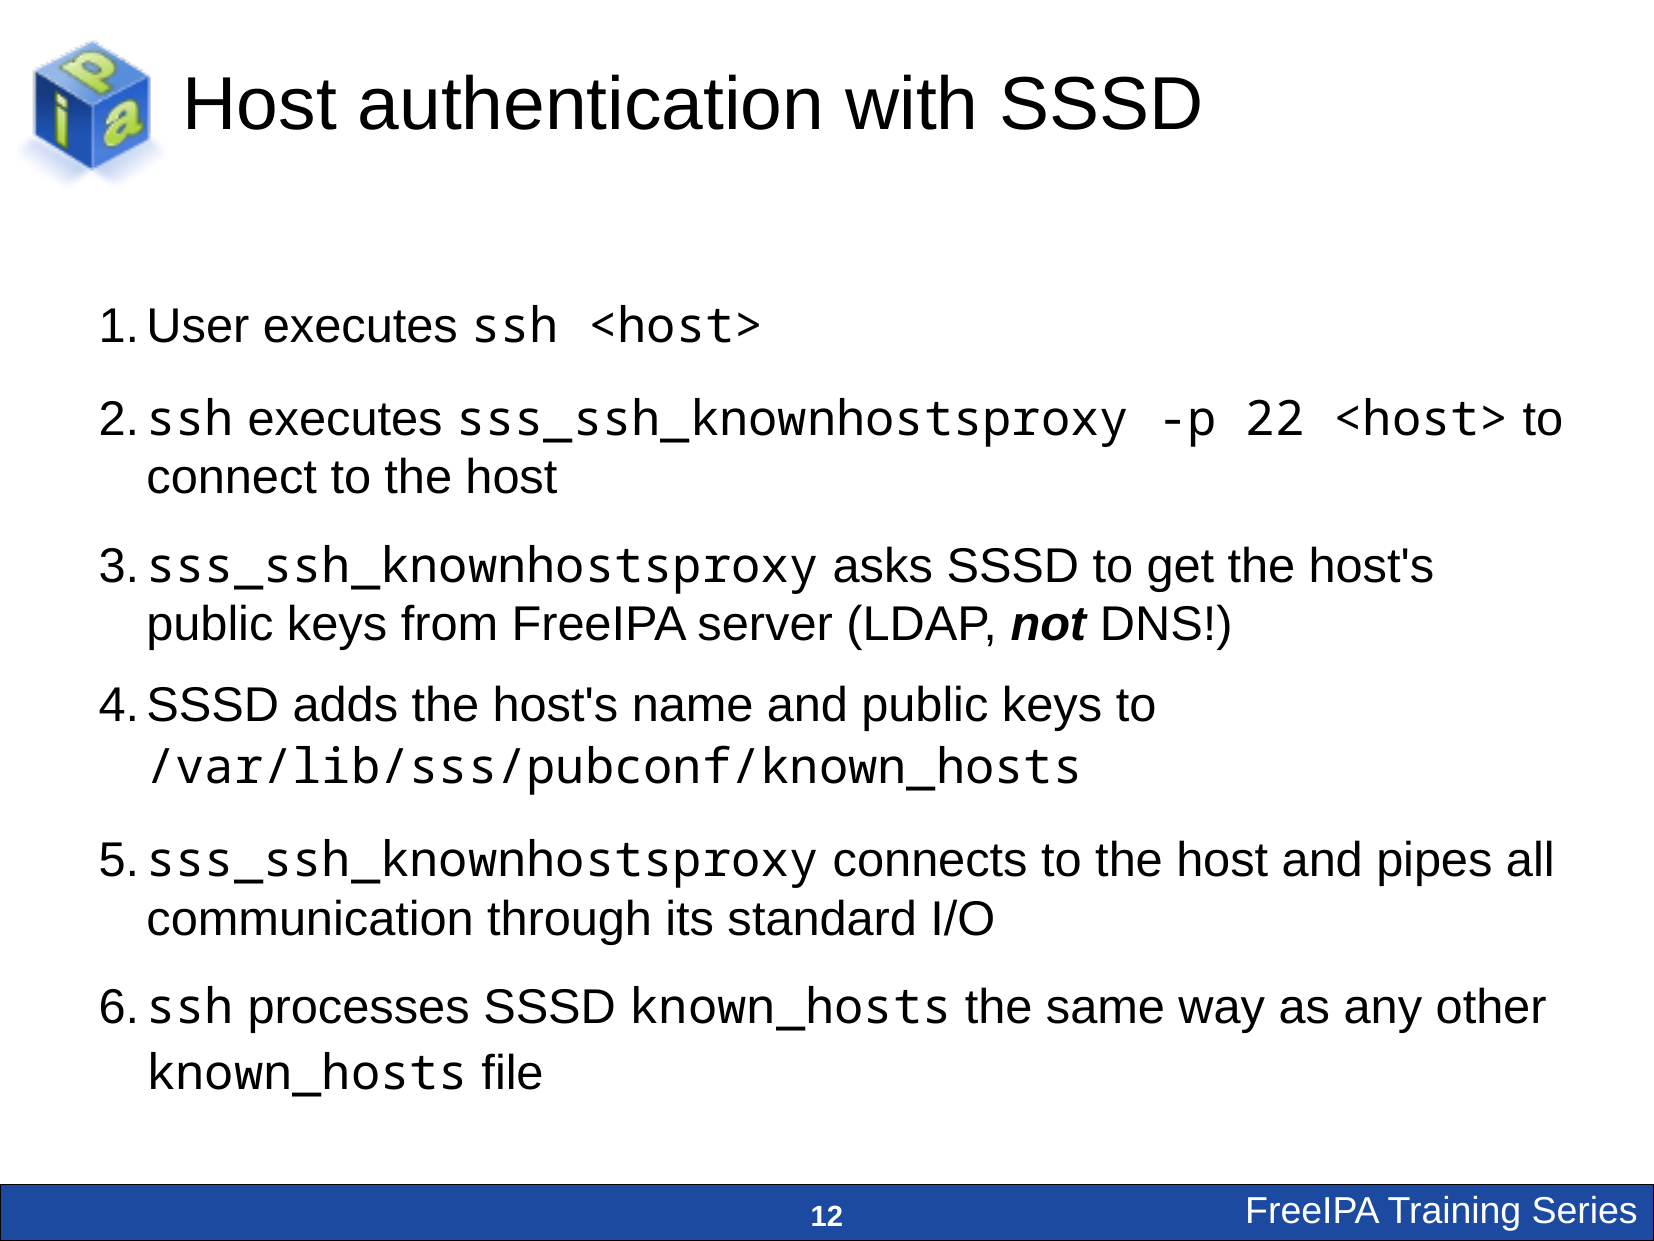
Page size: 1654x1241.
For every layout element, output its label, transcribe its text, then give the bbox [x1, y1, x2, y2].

title Host authentication with SSSD [182, 31, 1579, 177]
picture [17, 34, 165, 193]
list User executes ssh <host> ​ssh executes sss_ssh_knownhostsproxy -p 22 <host> to connect to the host ​sss_ssh_knownhostsproxy asks SSSD to get the host's public keys from FreeIPA server (LDAP, not DNS!) SSSD adds the host's name and public keys to /var/lib/sss/pubconf/known_hosts ​sss_ssh_knownhostsproxy connects to the host and pipes all communication through its standard I/O ​ssh processes SSSD known_hosts the same way as any other known_hosts file [82, 290, 1571, 1114]
